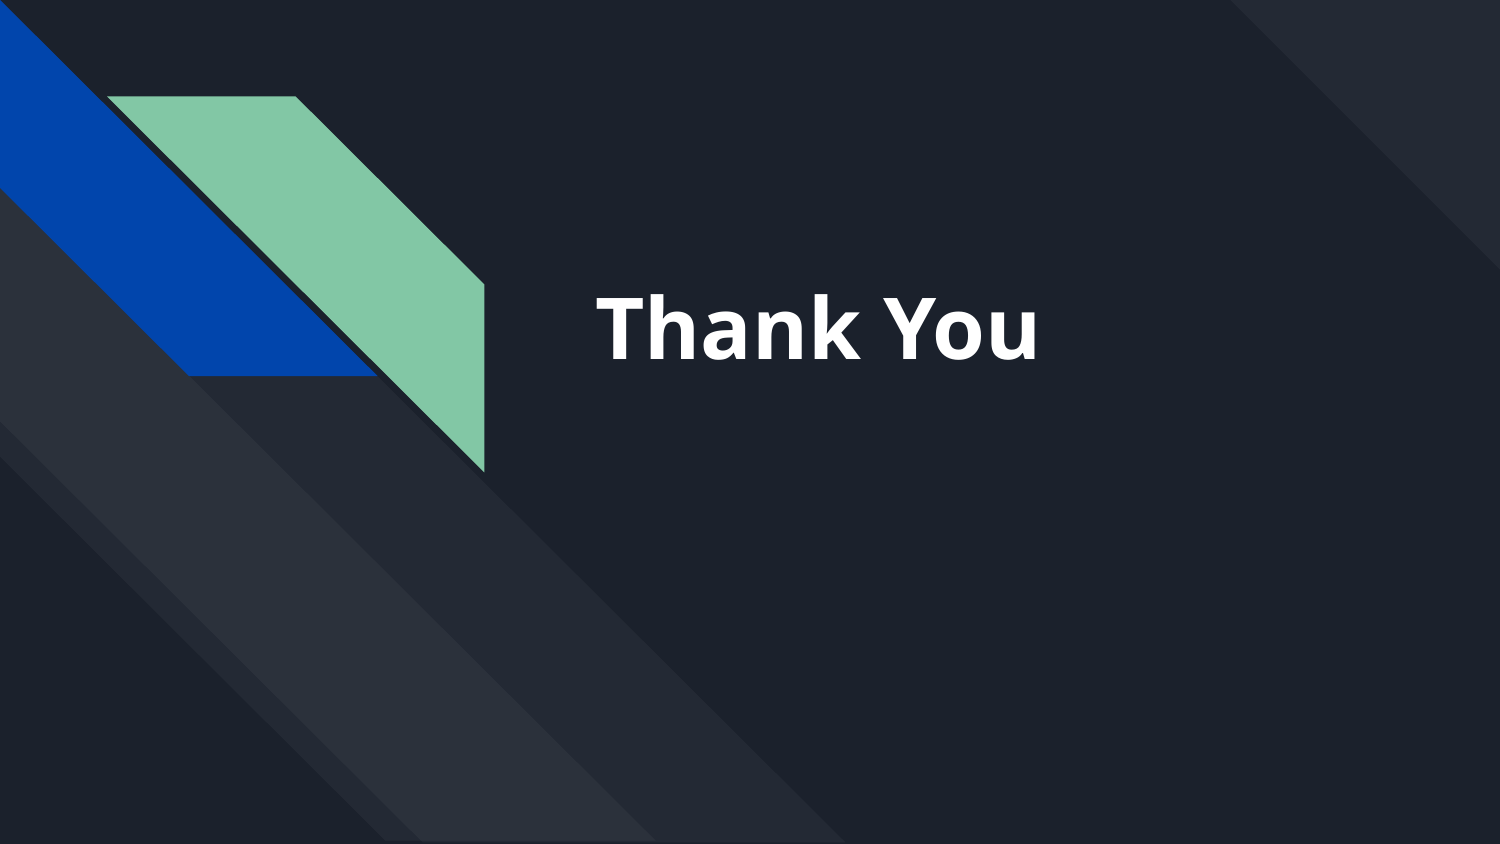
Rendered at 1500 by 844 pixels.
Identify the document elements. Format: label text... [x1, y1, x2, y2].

title Thank You [580, 258, 1404, 518]
